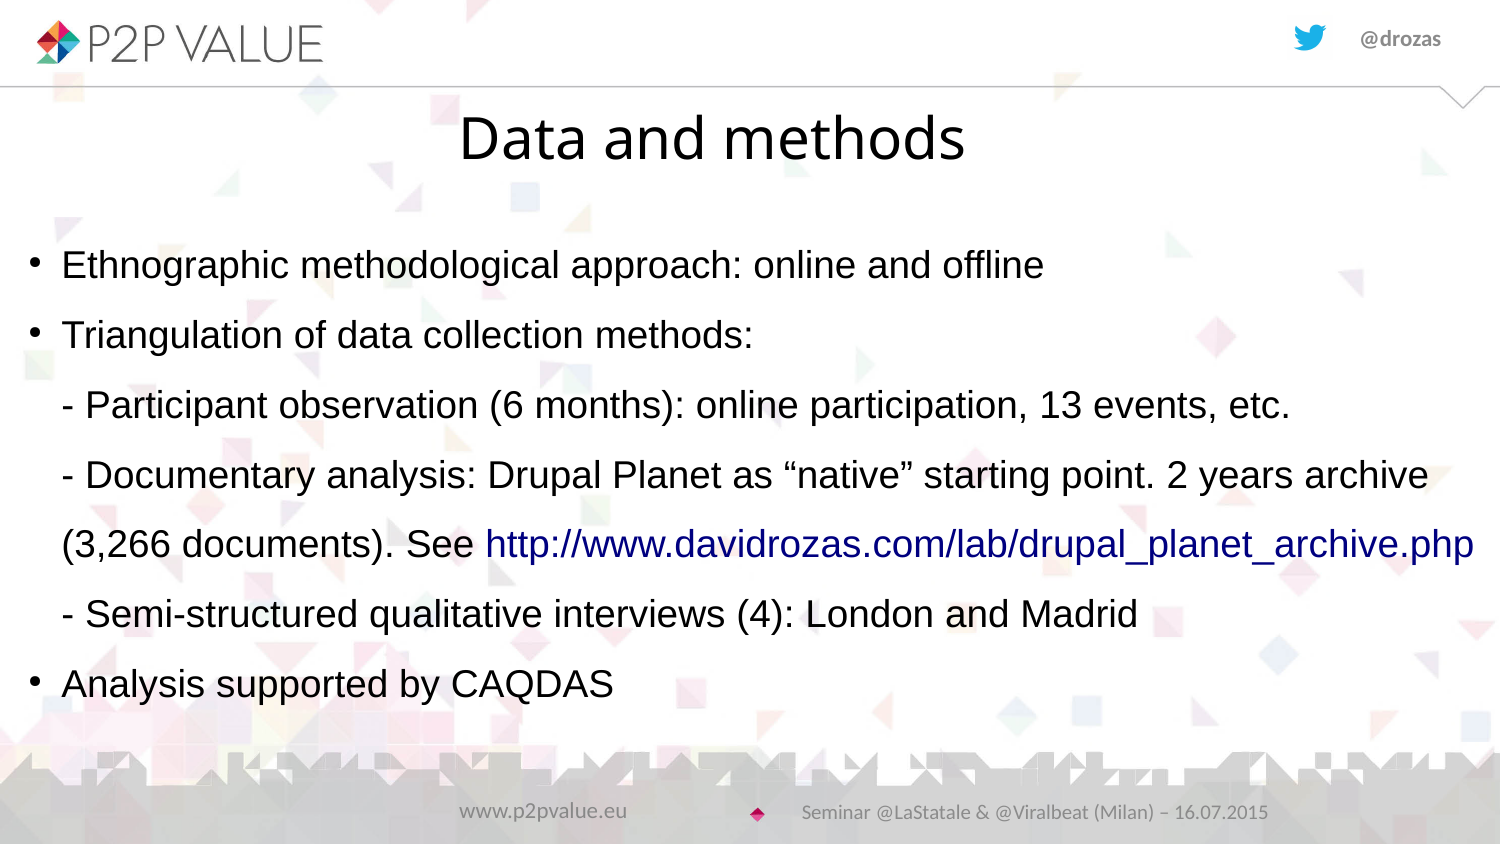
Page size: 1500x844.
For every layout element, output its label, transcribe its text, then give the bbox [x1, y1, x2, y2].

picture [0, 0, 1500, 844]
text_box www.p2pvalue.eu [453, 789, 672, 829]
subtitle Ethnographic methodological approach: online and offline Triangulation of data collection methods: - Participant observation (6 months): online participation, 13 events, etc. - Documentary analysis: Drupal Planet as “native” starting point. 2 years archive (3,266 documents). See http://www.davidrozas.com/lab/drupal_planet_archive.php - Semi-structured qualitative interviews (4): London and Madrid Analysis supported by CAQDAS [15, 210, 1496, 766]
text_box Seminar @LaStatale & @Viralbeat (Milan) – 16.07.2015 [788, 788, 1481, 834]
text_box @drozas [1333, 15, 1455, 60]
title Data and methods [60, 92, 1366, 181]
